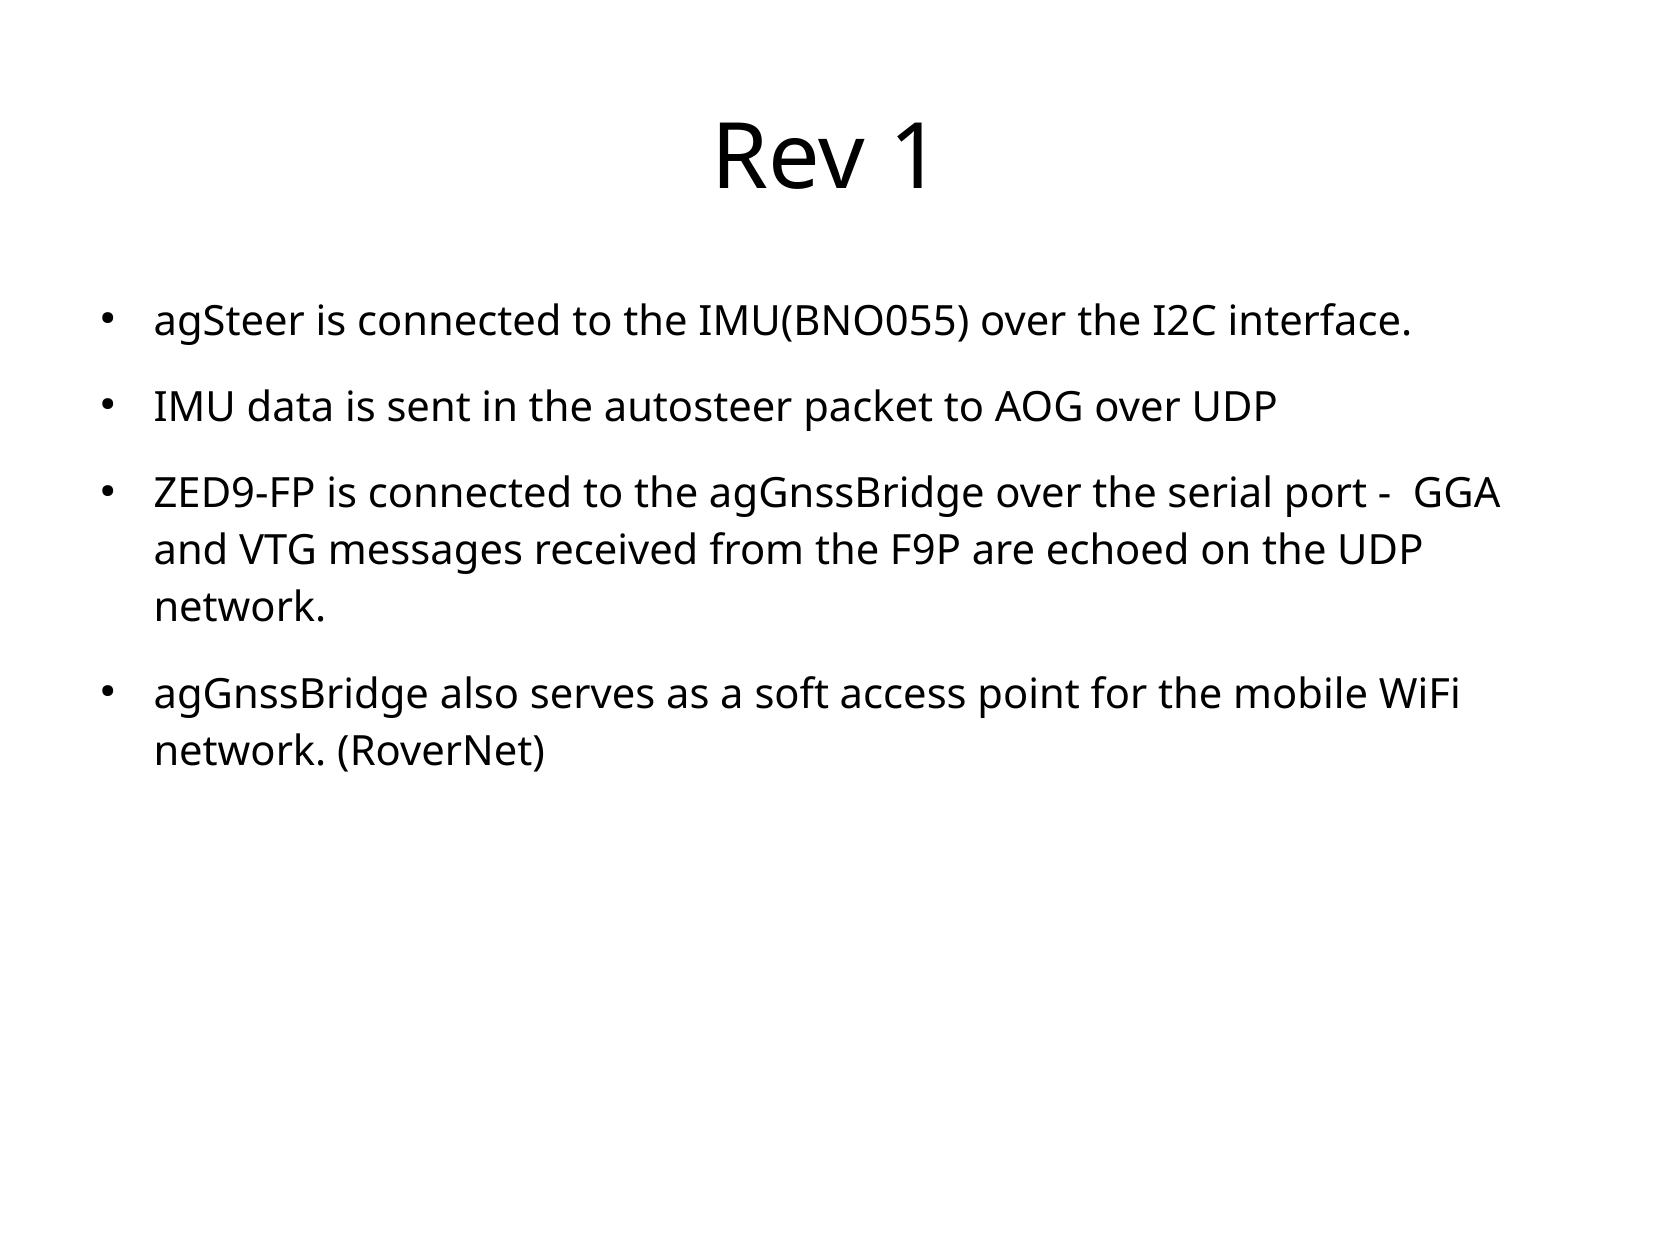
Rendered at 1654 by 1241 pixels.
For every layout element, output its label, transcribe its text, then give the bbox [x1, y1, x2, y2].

list agSteer is connected to the IMU(BNO055) over the I2C interface. IMU data is sent in the autosteer packet to AOG over UDP ZED9-FP is connected to the agGnssBridge over the serial port - GGA and VTG messages received from the F9P are echoed on the UDP network. agGnssBridge also serves as a soft access point for the mobile WiFi network. (RoverNet) [82, 290, 1571, 1109]
title Rev 1 [82, 49, 1571, 257]
